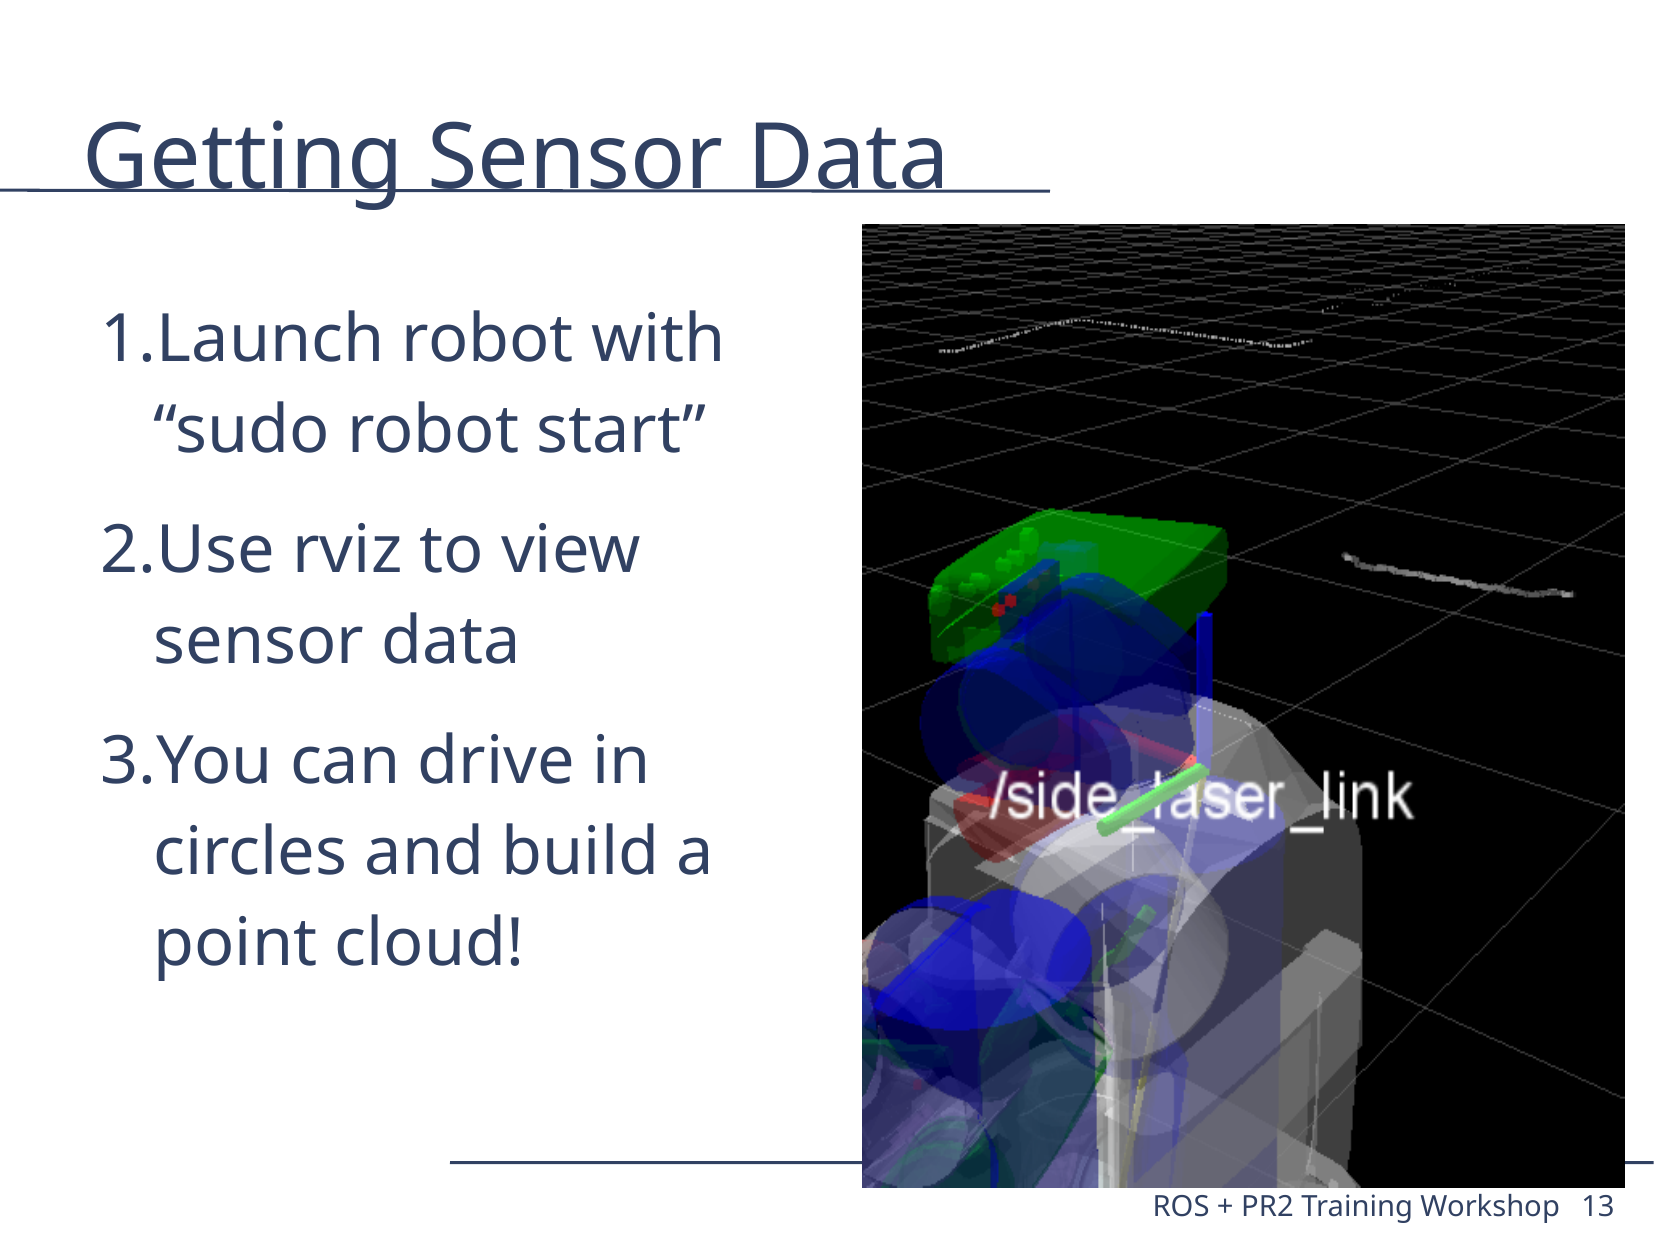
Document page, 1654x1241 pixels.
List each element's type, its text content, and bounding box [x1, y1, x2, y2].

picture [862, 224, 1625, 1188]
title Getting Sensor Data [82, 49, 1571, 257]
list Launch robot with “sudo robot start” Use rviz to view sensor data You can drive in circles and build a point cloud! [82, 290, 862, 1094]
